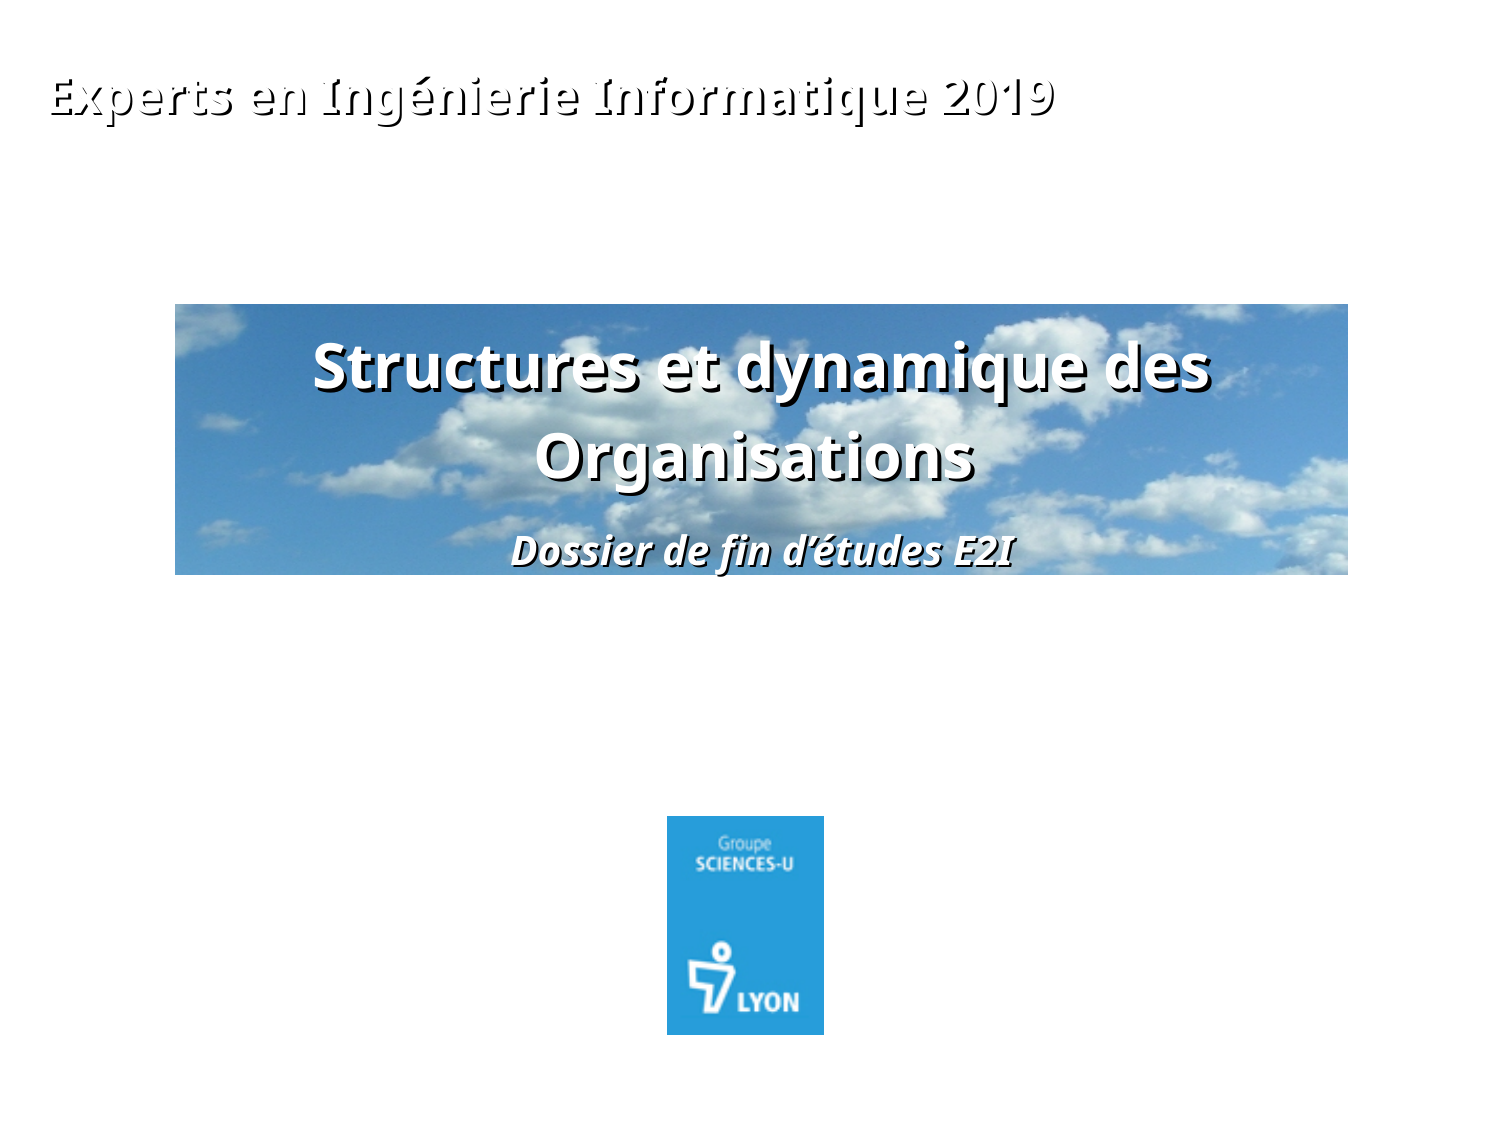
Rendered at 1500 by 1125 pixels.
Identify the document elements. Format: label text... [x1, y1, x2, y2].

text_box Experts en Ingénierie Informatique 2019 [29, 19, 1459, 138]
text_box Structures et dynamique des Organisations Dossier de fin d’études E2I [171, 302, 1353, 582]
picture [667, 816, 824, 1036]
